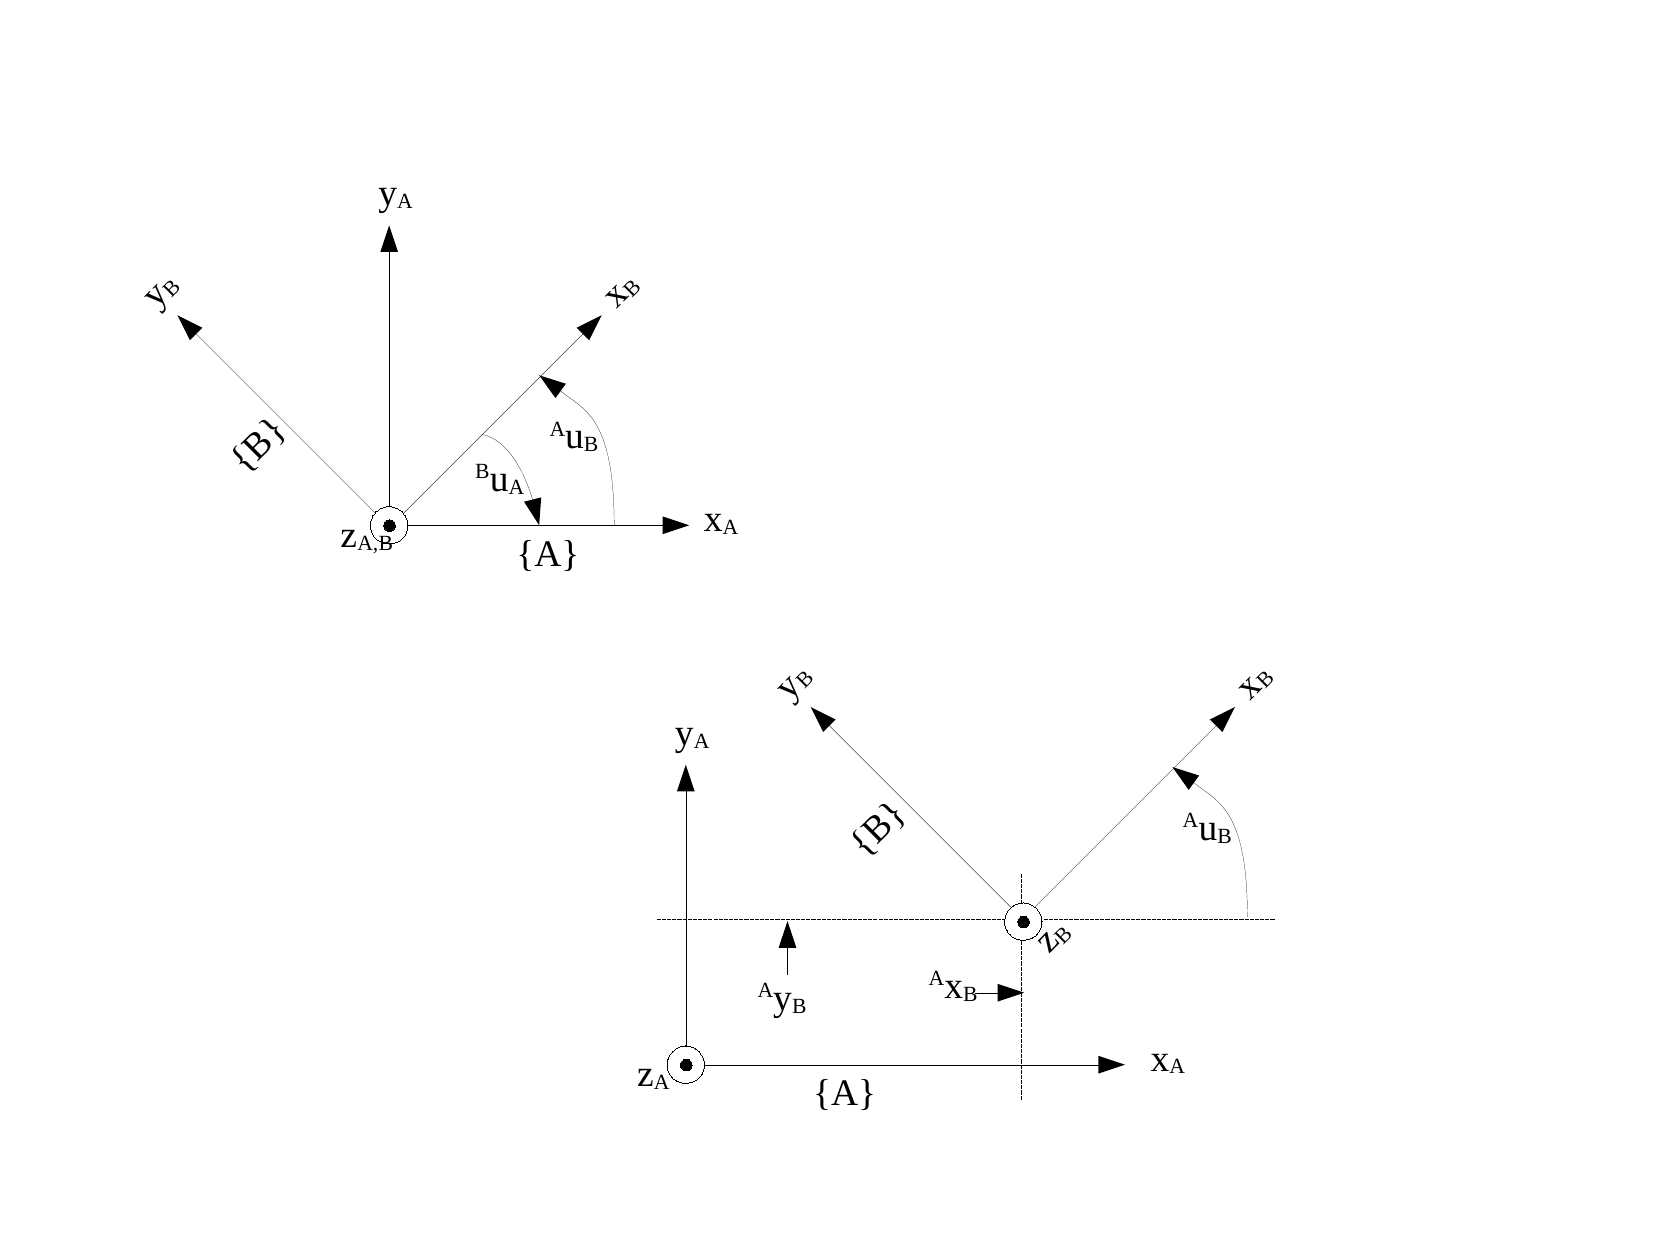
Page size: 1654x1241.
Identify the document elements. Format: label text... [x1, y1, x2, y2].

text_box yA [660, 704, 725, 776]
text_box yA [363, 165, 428, 237]
text_box AxB [913, 957, 993, 1030]
text_box AuB [1167, 799, 1247, 872]
text_box {B} [205, 392, 312, 500]
text_box xA [689, 490, 754, 563]
text_box xB [577, 246, 673, 342]
text_box [1004, 902, 1037, 935]
text_box [685, 1045, 705, 1084]
text_box zA,B [325, 506, 408, 578]
text_box AyB [742, 969, 822, 1042]
text_box xB [1210, 638, 1306, 734]
text_box {B} [825, 775, 932, 883]
text_box BuA [460, 450, 540, 523]
text_box zA [622, 1045, 685, 1118]
text_box {A} [501, 526, 595, 586]
text_box {A} [798, 1066, 891, 1126]
text_box yB [749, 638, 845, 734]
text_box AuB [534, 407, 614, 481]
text_box zB [1009, 893, 1104, 988]
text_box yB [116, 246, 212, 342]
text_box xA [1135, 1030, 1201, 1102]
